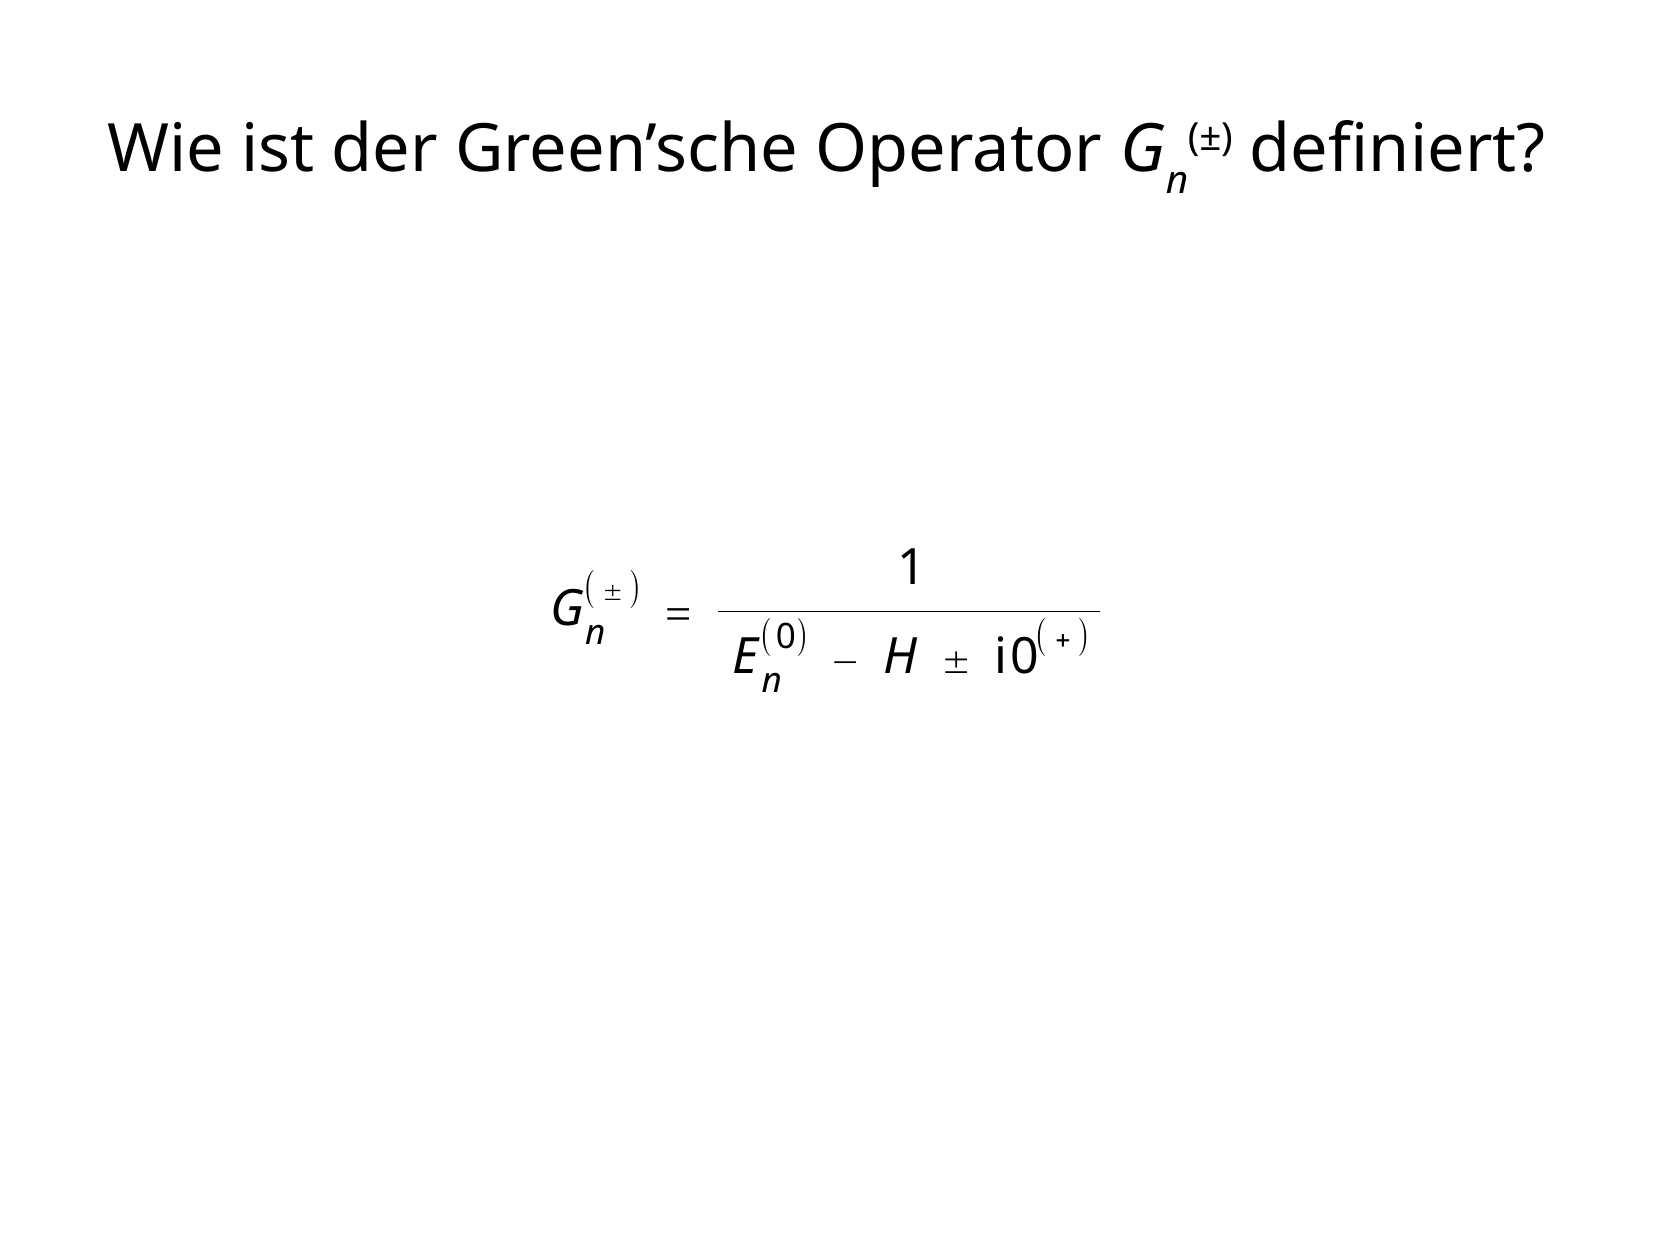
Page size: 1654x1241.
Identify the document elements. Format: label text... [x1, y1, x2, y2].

title Wie ist der Green’sche Operator Gn(±) definiert? [82, 49, 1571, 257]
chart [544, 537, 1109, 703]
